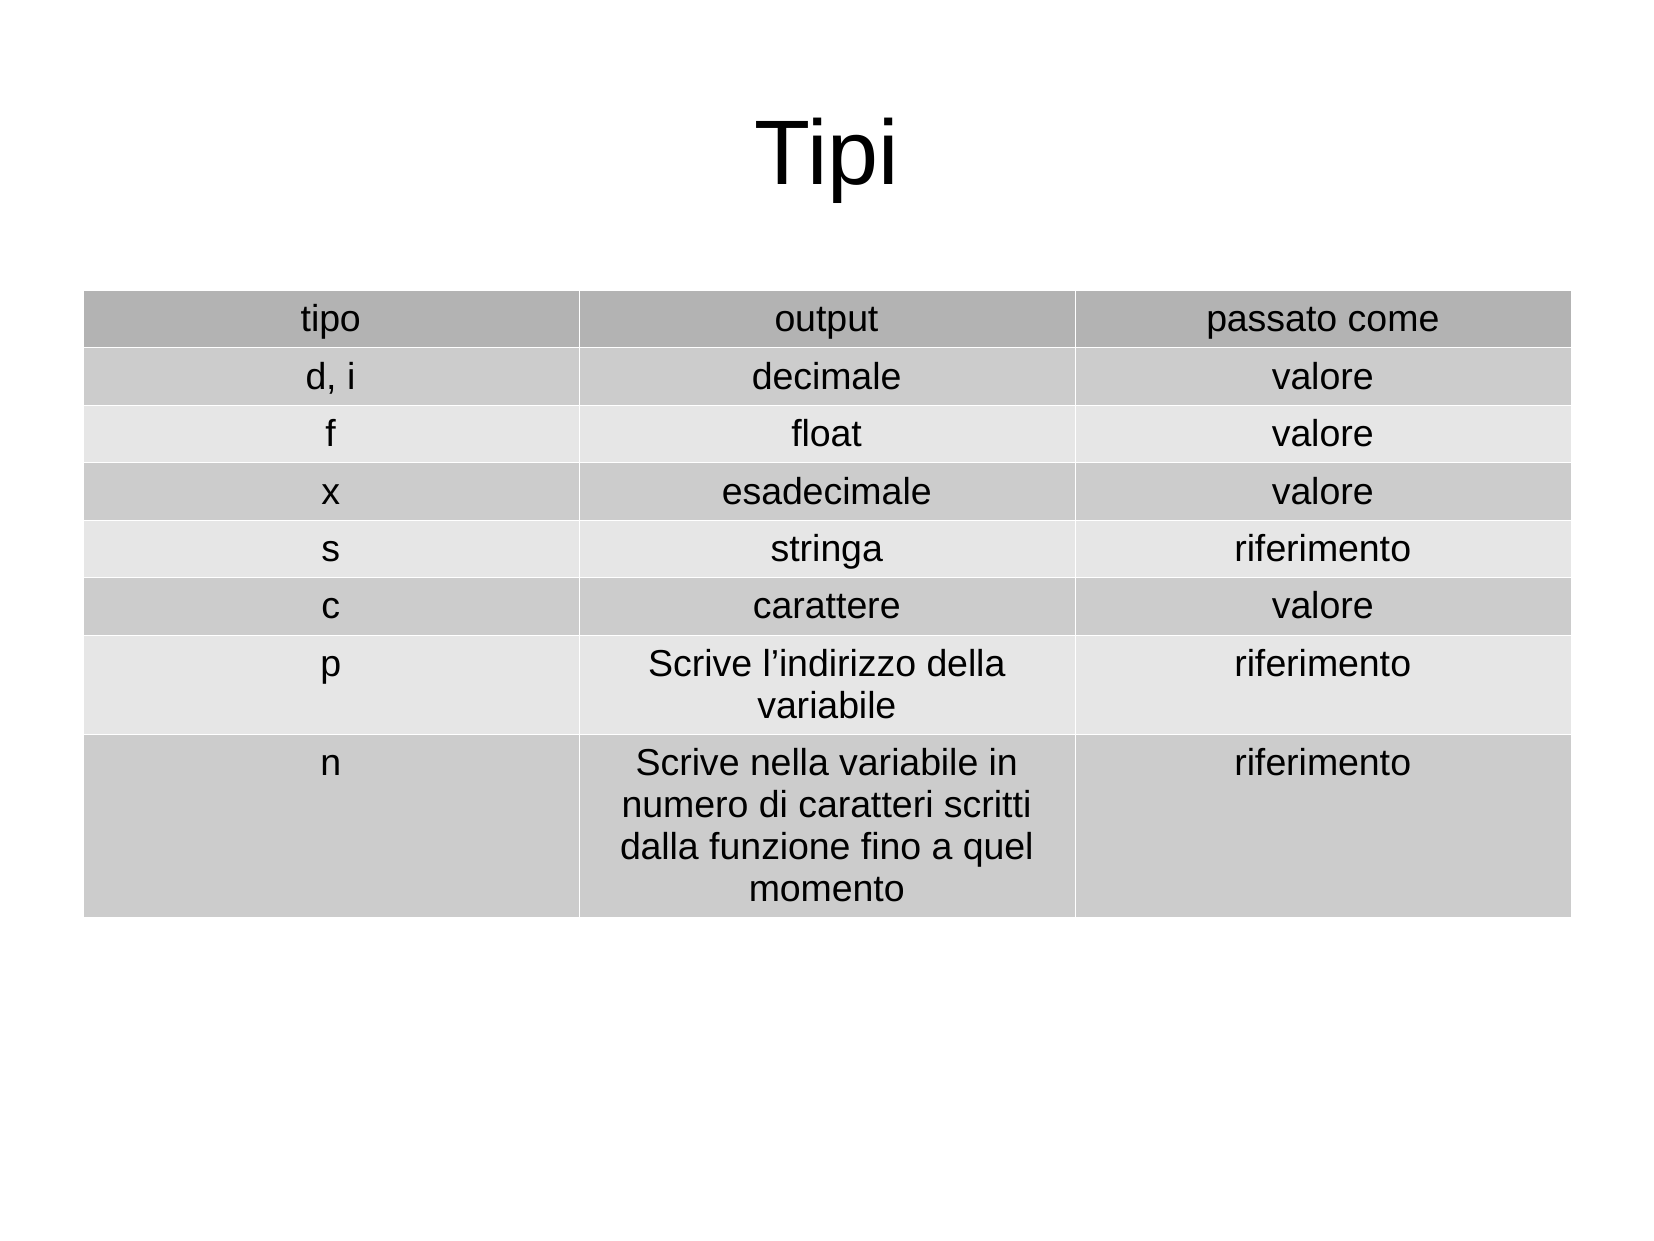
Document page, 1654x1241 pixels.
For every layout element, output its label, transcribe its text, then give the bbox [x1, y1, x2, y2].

table_cell valore [1076, 348, 1571, 405]
table_cell valore [1076, 578, 1571, 635]
table_cell Scrive l’indirizzo della variabile [580, 636, 1075, 734]
table_cell s [84, 521, 579, 577]
table_cell f [84, 406, 579, 462]
table_cell p [84, 636, 579, 734]
table_cell x [84, 463, 579, 520]
table_cell valore [1076, 406, 1571, 462]
table_cell n [84, 735, 579, 917]
table_cell float [580, 406, 1075, 462]
table_header passato come [1076, 291, 1571, 347]
table_cell esadecimale [580, 463, 1075, 520]
table_cell riferimento [1076, 636, 1571, 734]
table_header tipo [84, 291, 579, 347]
table_header output [580, 291, 1075, 347]
table_cell riferimento [1076, 735, 1571, 917]
table_cell valore [1076, 463, 1571, 520]
table_cell riferimento [1076, 521, 1571, 577]
table_cell c [84, 578, 579, 635]
table_cell d, i [84, 348, 579, 405]
table_cell carattere [580, 578, 1075, 635]
title Tipi [82, 49, 1571, 257]
table_cell decimale [580, 348, 1075, 405]
table_cell stringa [580, 521, 1075, 577]
table_cell Scrive nella variabile in numero di caratteri scritti dalla funzione fino a quel momento [580, 735, 1075, 917]
